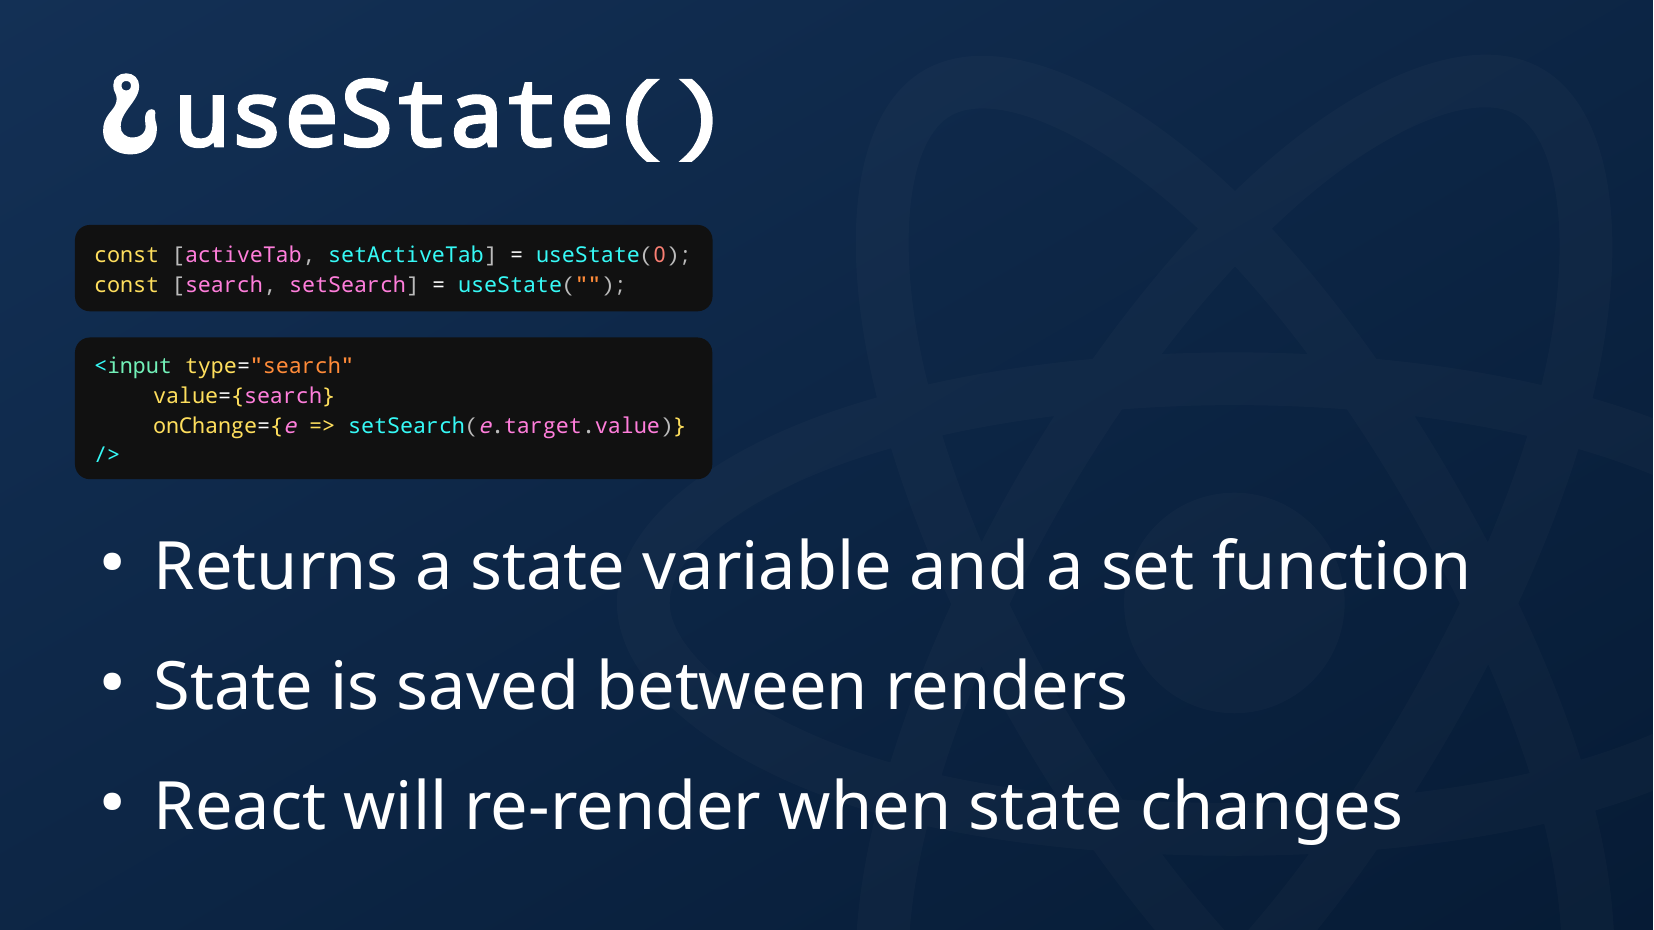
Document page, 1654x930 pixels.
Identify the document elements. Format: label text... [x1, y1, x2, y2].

text_box <input type="search" value={search} onChange={e => setSearch(e.target.value)} /> [74, 337, 713, 480]
text_box const [activeTab, setActiveTab] = useState(0); const [search, setSearch] = useState(""); [74, 224, 713, 312]
list Returns a state variable and a set function State is saved between renders React will re-render when state changes [82, 517, 1571, 863]
title 🪝useState() [82, 37, 1571, 193]
